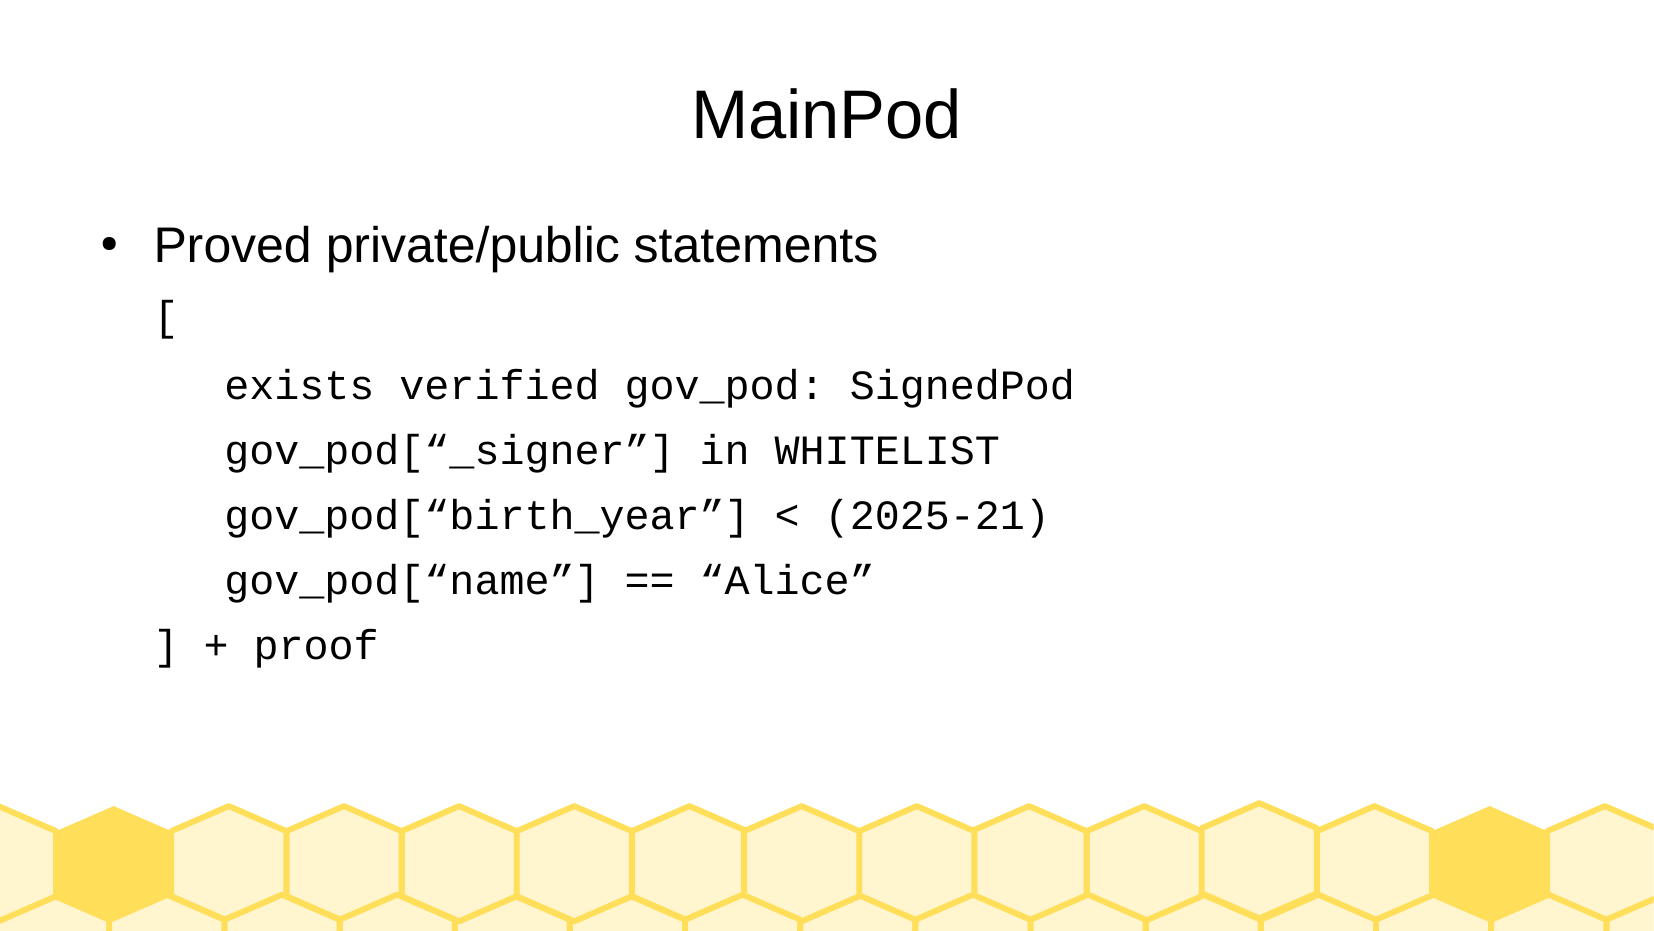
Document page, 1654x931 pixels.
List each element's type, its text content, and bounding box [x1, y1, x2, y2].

title MainPod [82, 37, 1571, 193]
list Proved private/public statements [ exists verified gov_pod: SignedPod gov_pod[“_signer”] in WHITELIST gov_pod[“birth_year”] < (2025-21) gov_pod[“name”] == “Alice” ] + proof [82, 217, 1571, 758]
